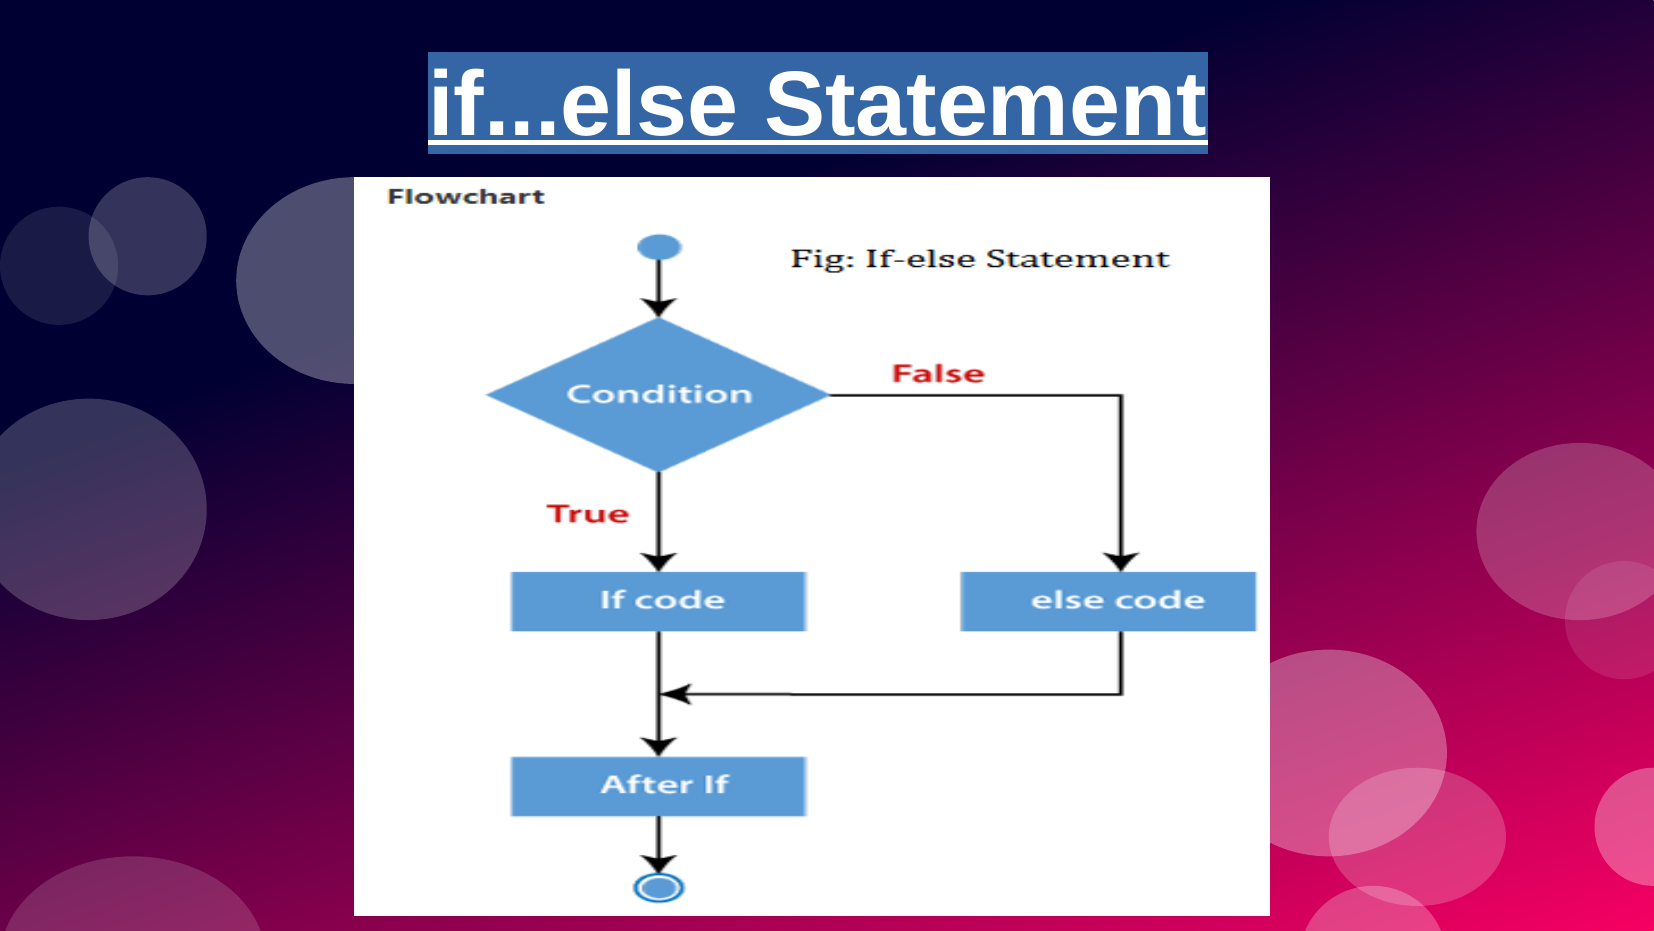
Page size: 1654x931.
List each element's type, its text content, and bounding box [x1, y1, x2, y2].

title if...else Statement [59, 29, 1536, 280]
picture [354, 177, 1270, 916]
